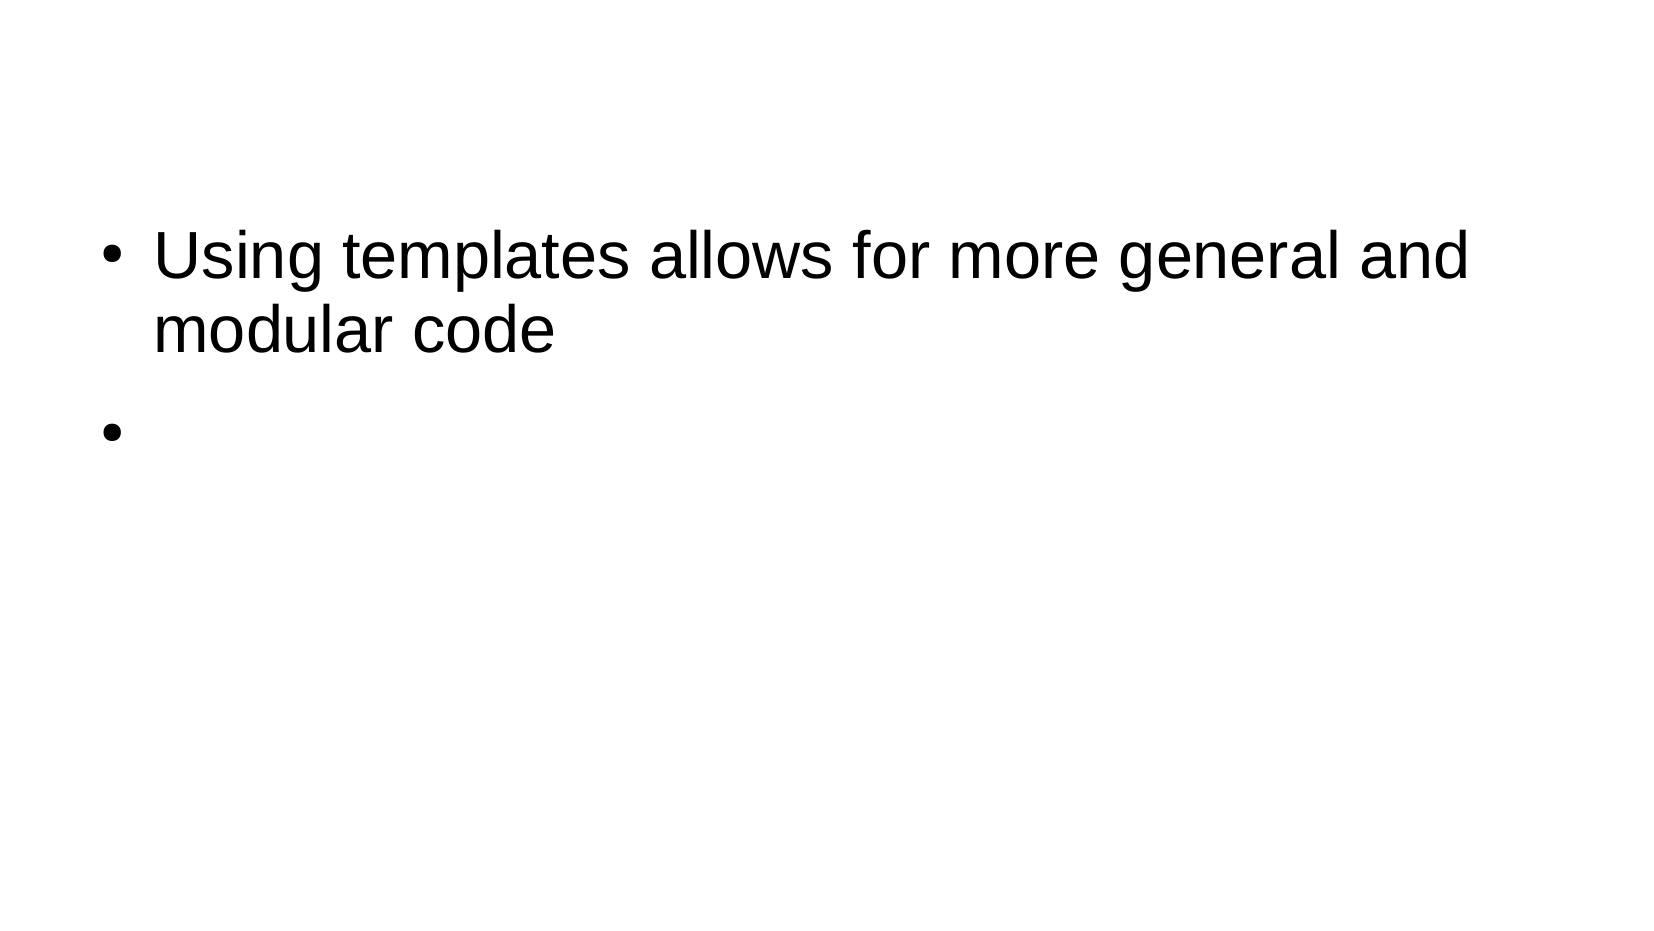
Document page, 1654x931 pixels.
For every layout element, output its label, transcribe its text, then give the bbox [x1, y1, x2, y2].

list Using templates allows for more general and modular code [82, 217, 1571, 758]
